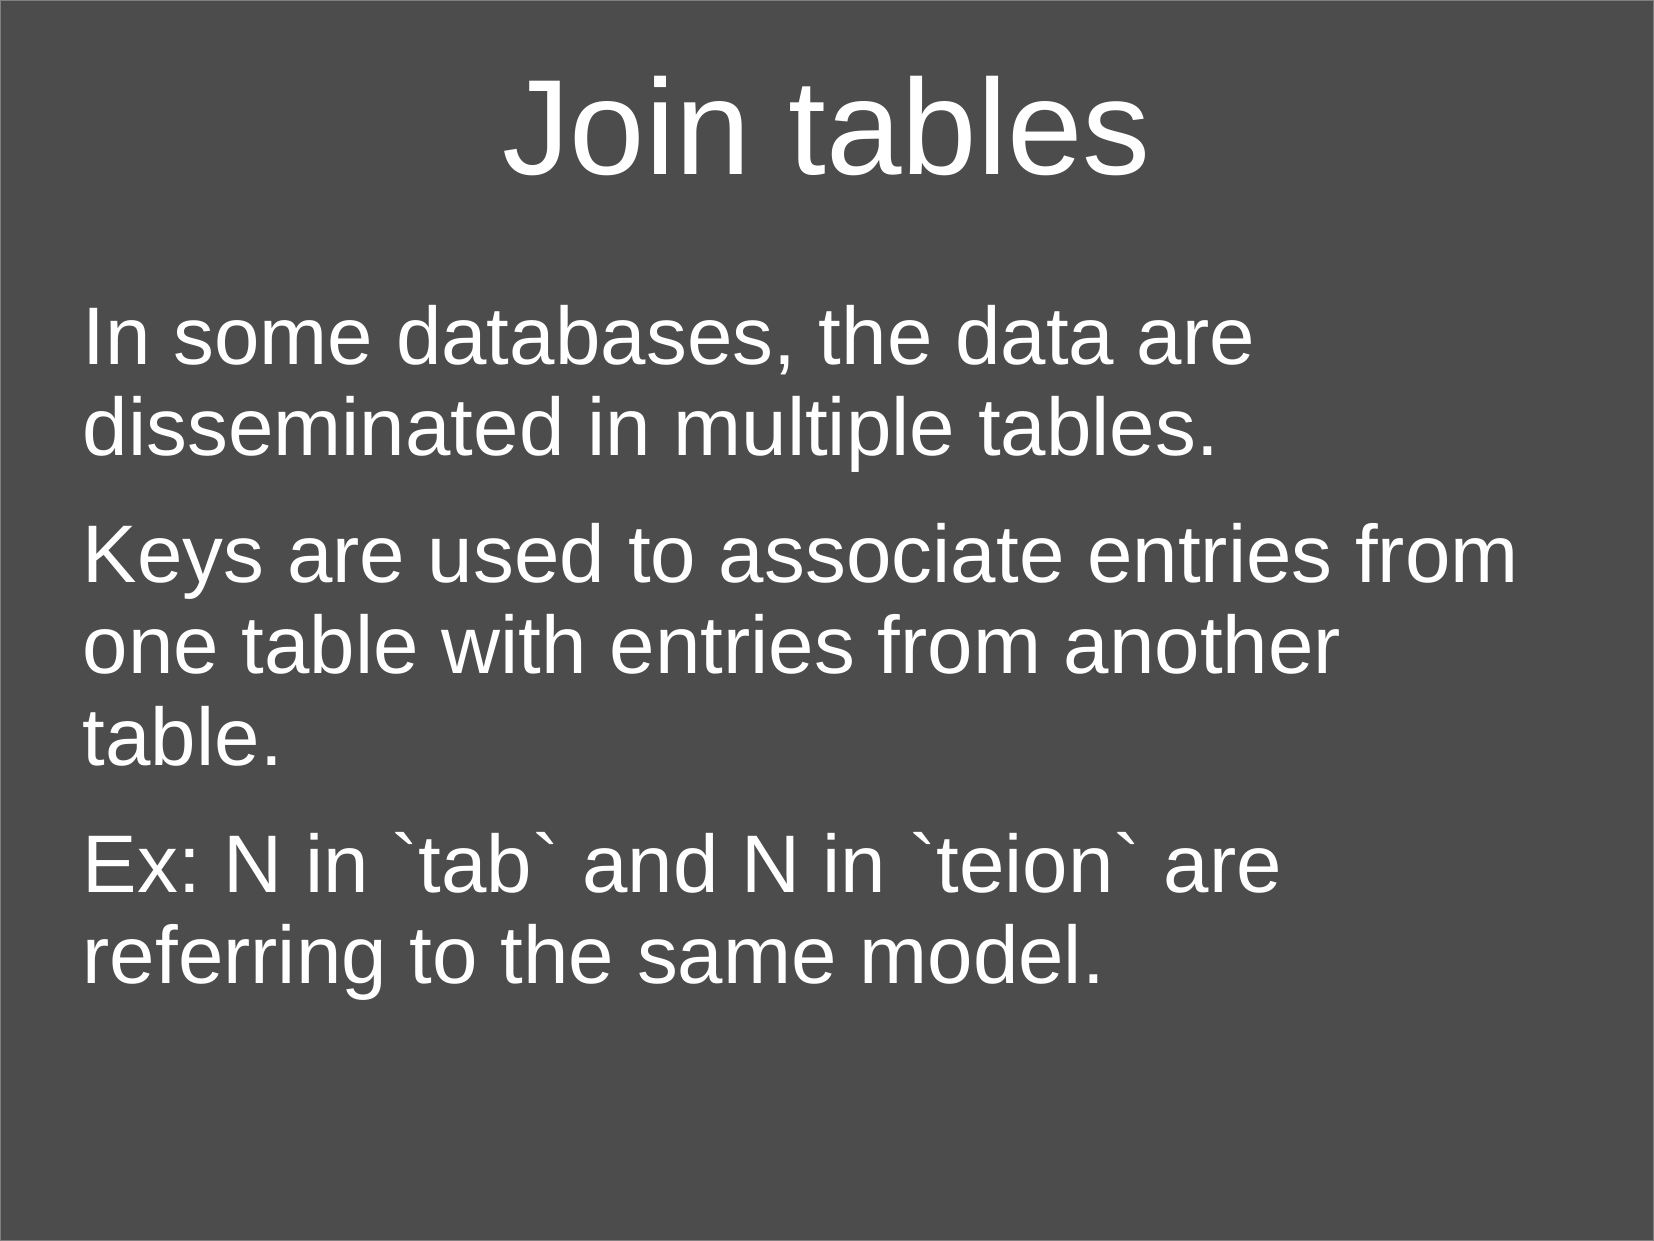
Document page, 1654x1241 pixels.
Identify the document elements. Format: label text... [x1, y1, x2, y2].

title Join tables [389, 49, 1264, 205]
list In some databases, the data are disseminated in multiple tables. Keys are used to associate entries from one table with entries from another table. Ex: N in `tab` and N in `teion` are referring to the same model. [82, 290, 1538, 1010]
